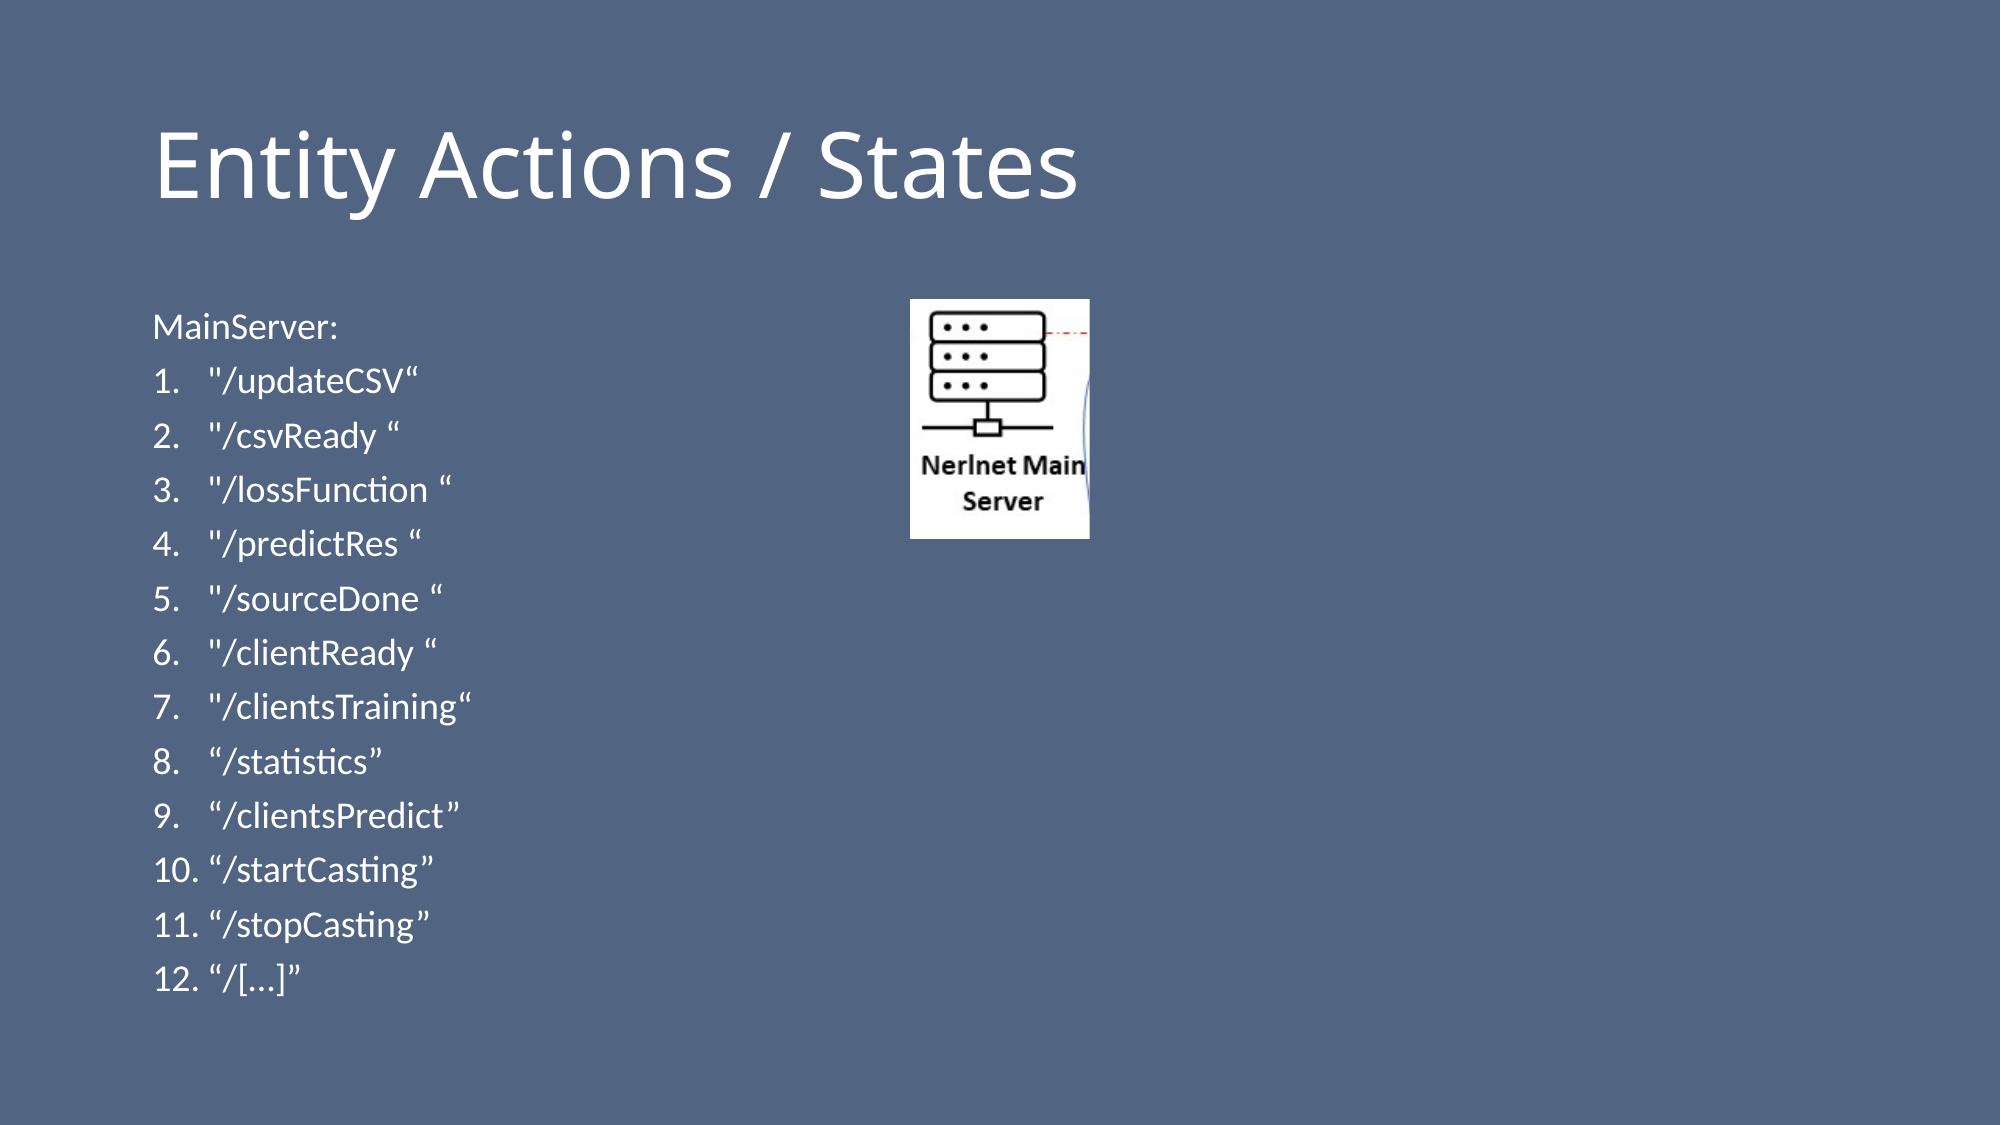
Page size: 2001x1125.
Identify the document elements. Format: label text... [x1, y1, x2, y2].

text_box Entity Actions / States [137, 59, 1863, 278]
text_box MainServer: "/updateCSV“ "/csvReady “ "/lossFunction “ "/predictRes “ "/sourceDone “ "/clientReady “ "/clientsTraining“ “/statistics” “/clientsPredict” “/startCasting” “/stopCasting” “/[…]” [137, 299, 1863, 1014]
picture [910, 299, 1090, 539]
